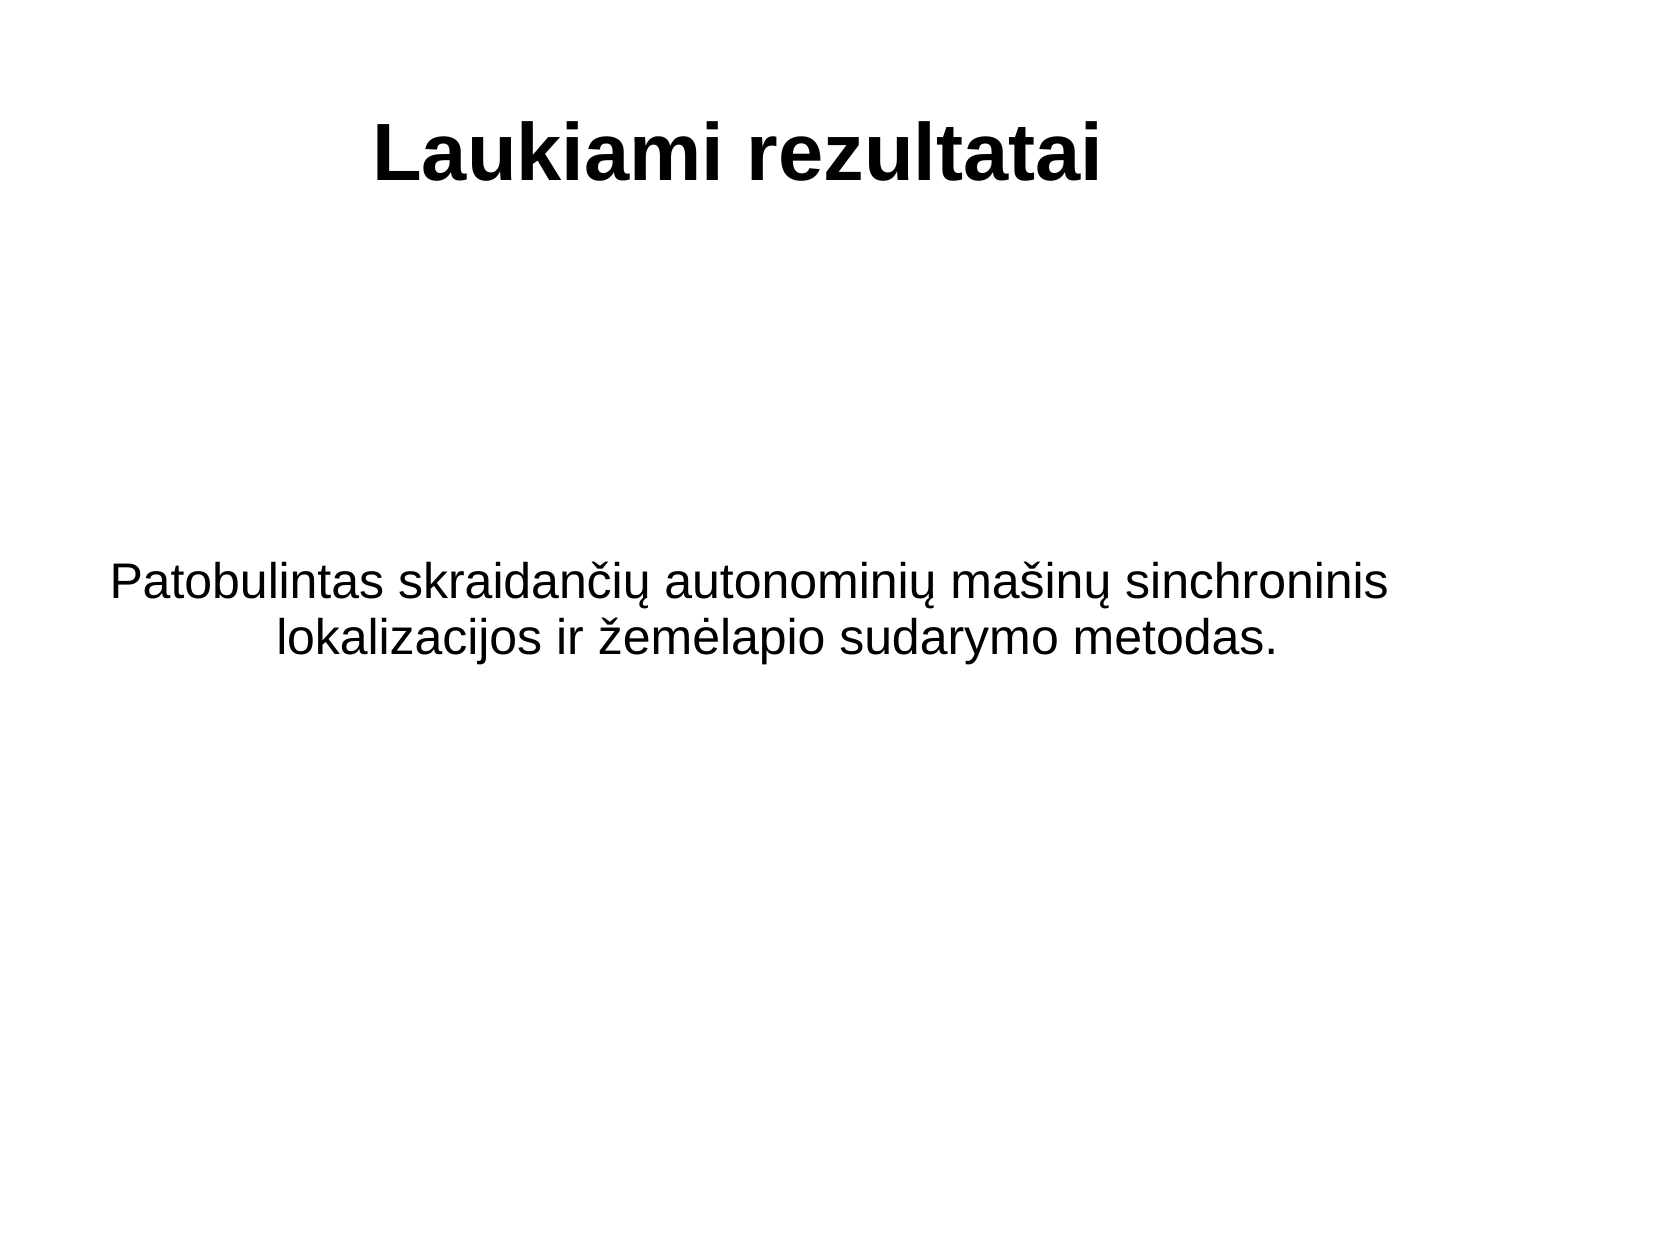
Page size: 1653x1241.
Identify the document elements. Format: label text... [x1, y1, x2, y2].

title Laukiami rezultatai [59, 49, 1417, 257]
list Patobulintas skraidančių autonominių mašinų sinchroninis lokalizacijos ir žemėlapio sudarymo metodas. [82, 290, 1417, 1010]
